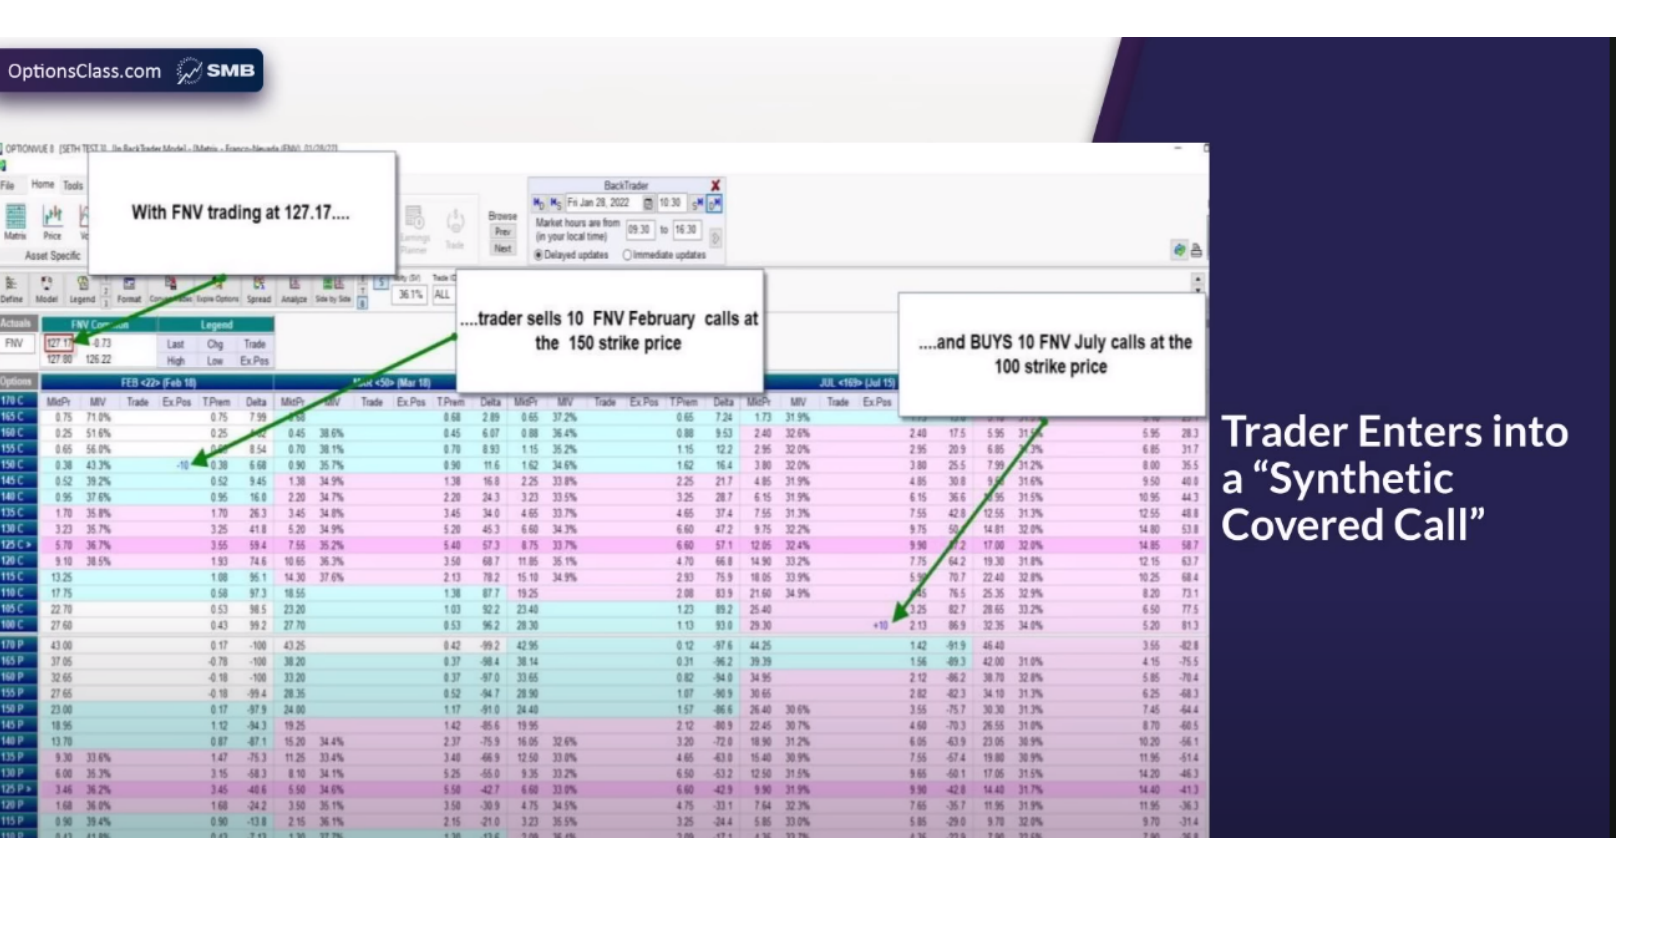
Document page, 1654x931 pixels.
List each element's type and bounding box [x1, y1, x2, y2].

picture [0, 37, 1616, 838]
